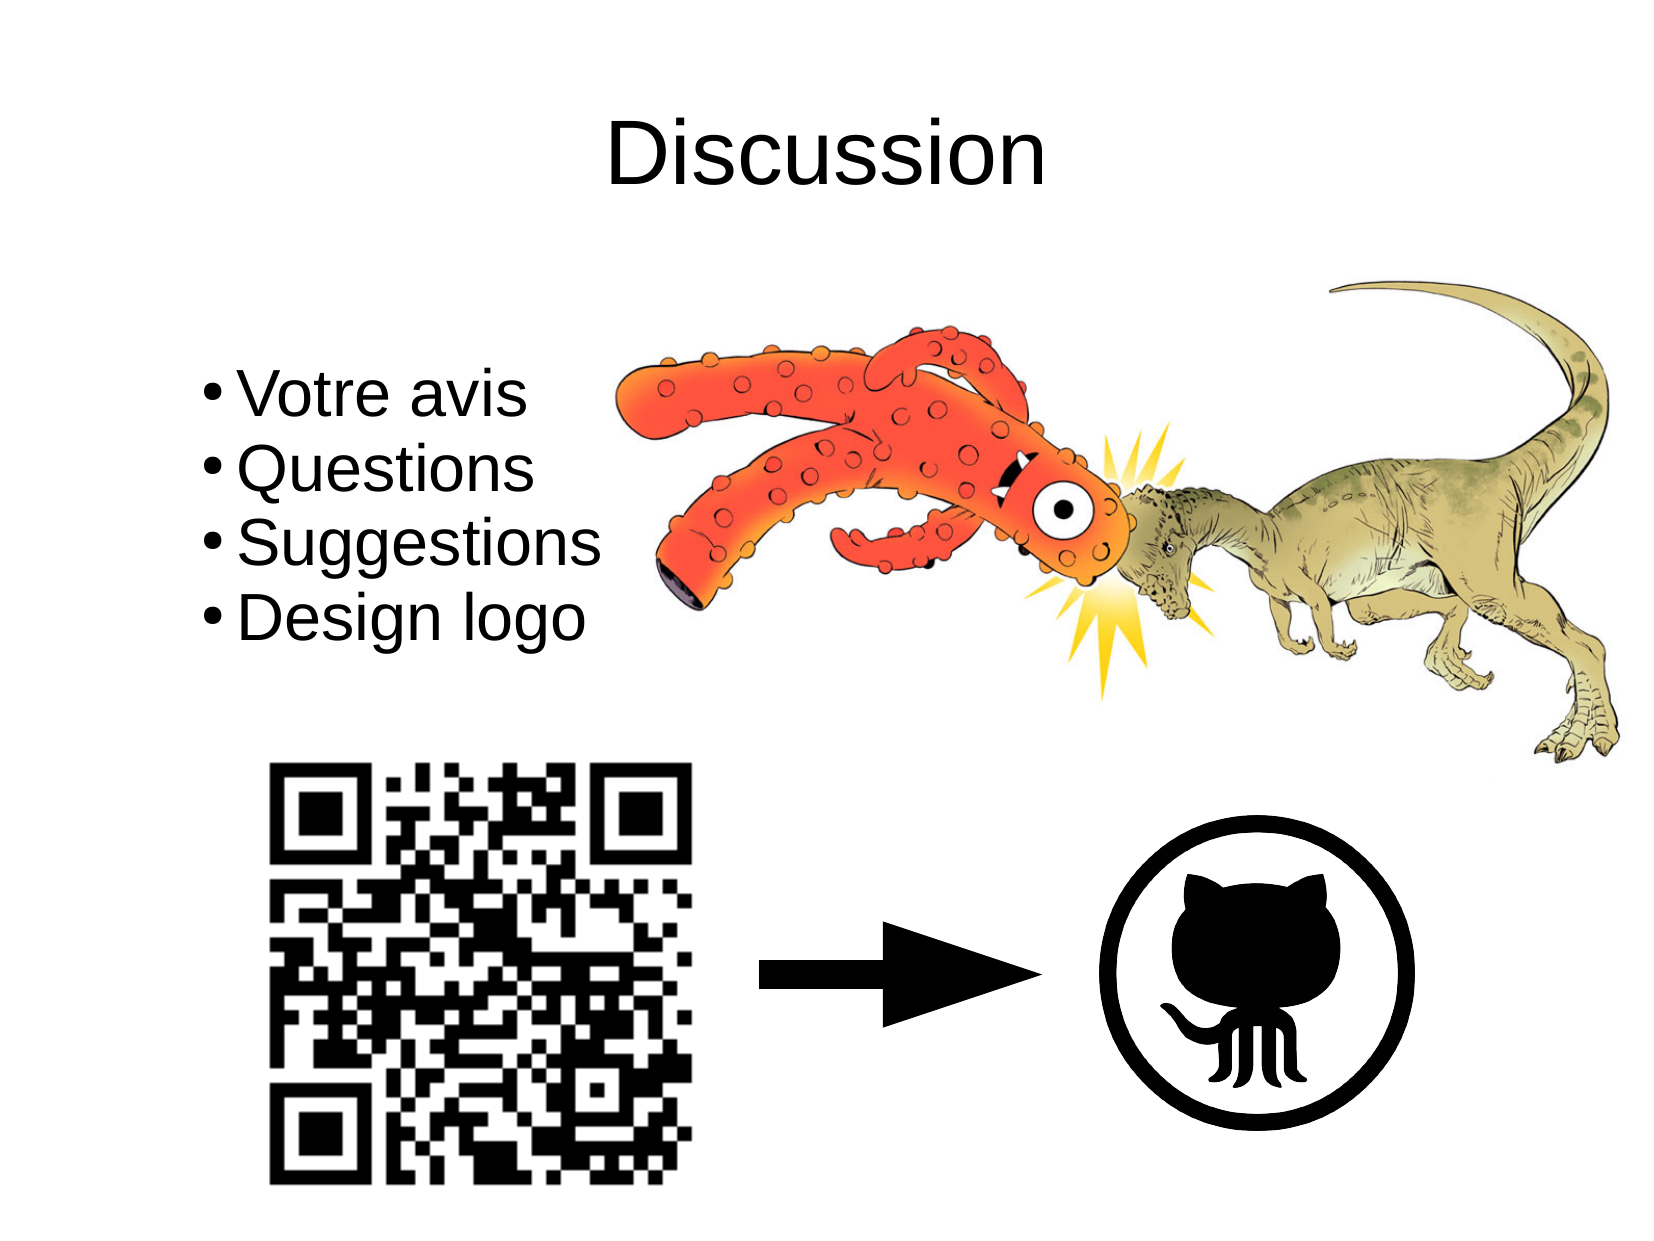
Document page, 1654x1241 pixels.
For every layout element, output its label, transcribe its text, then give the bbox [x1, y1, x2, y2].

picture [239, 260, 1643, 1217]
title Discussion [82, 49, 1571, 257]
subtitle Votre avis Questions Suggestions Design logo [200, 290, 1465, 721]
picture [1099, 815, 1415, 1131]
